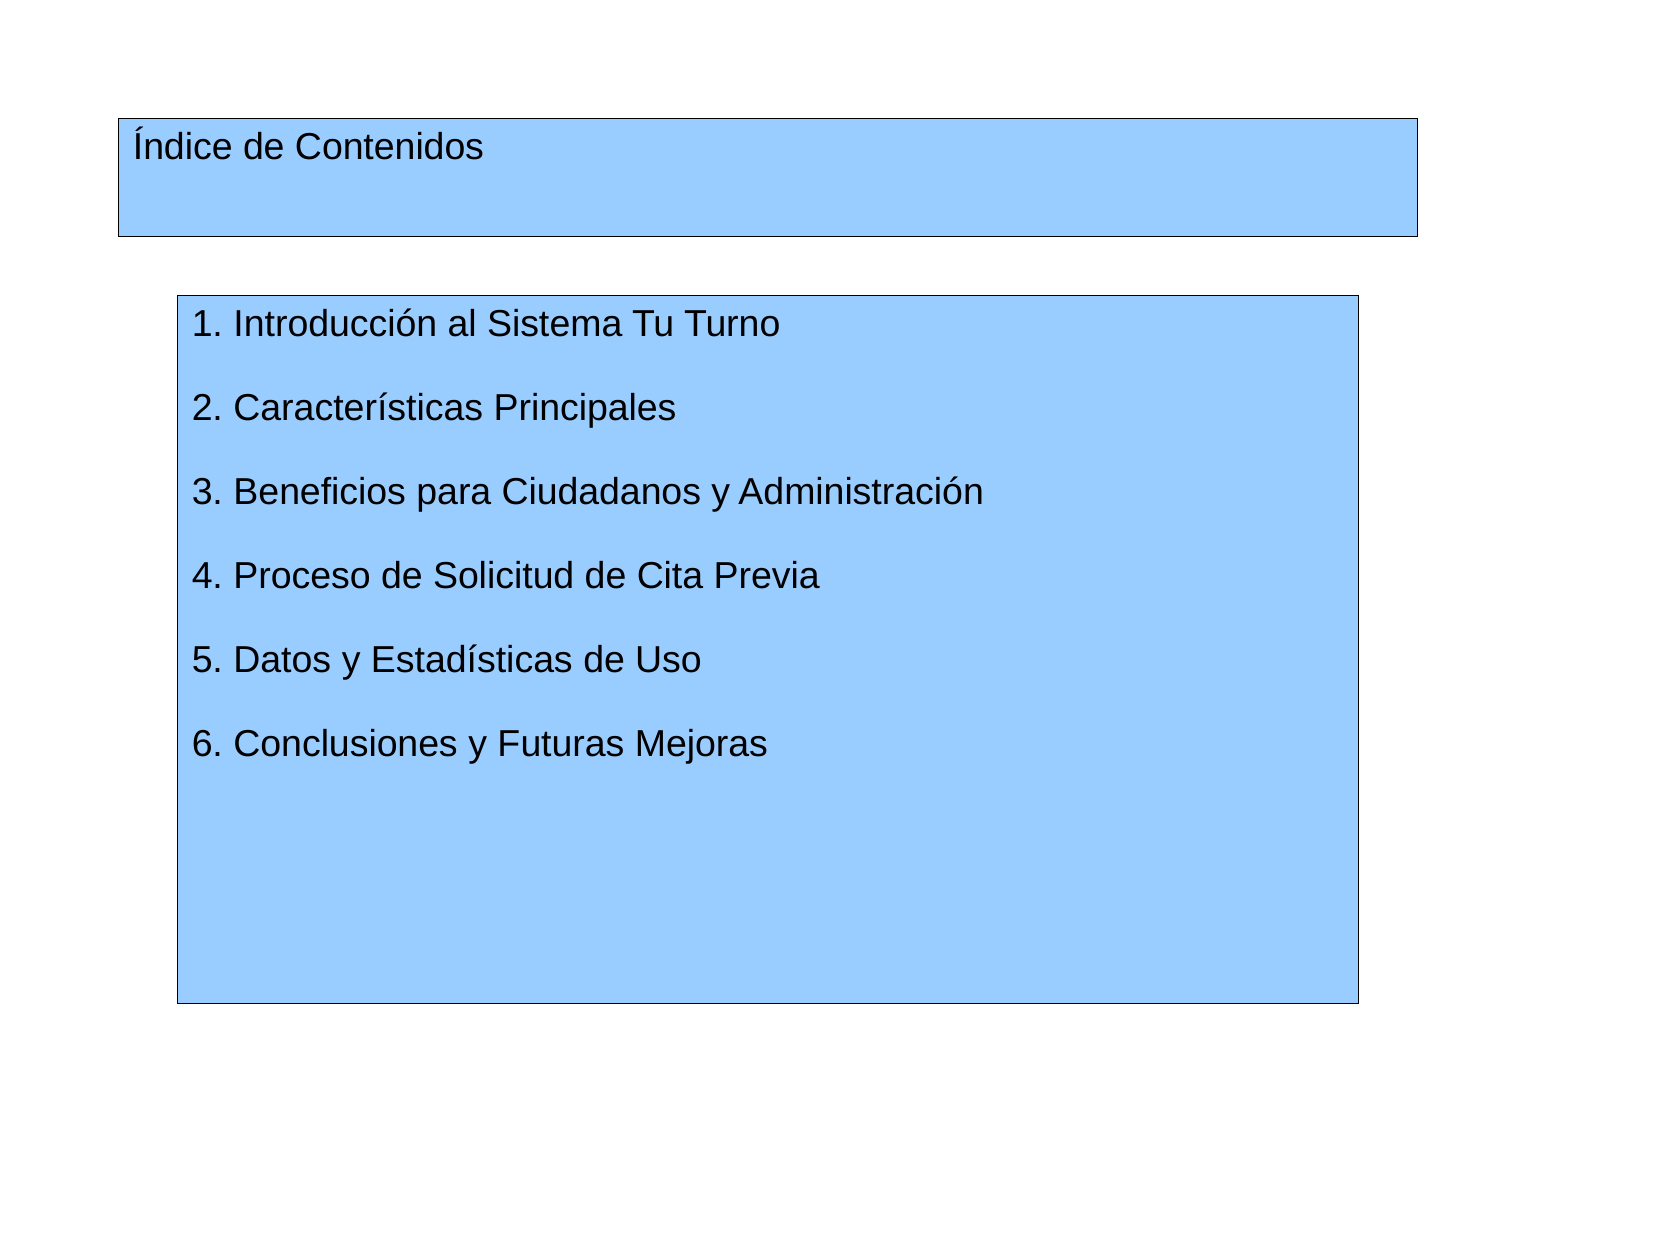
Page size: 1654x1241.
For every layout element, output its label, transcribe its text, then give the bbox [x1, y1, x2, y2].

text_box 1. Introducción al Sistema Tu Turno 2. Características Principales 3. Beneficios para Ciudadanos y Administración 4. Proceso de Solicitud de Cita Previa 5. Datos y Estadísticas de Uso 6. Conclusiones y Futuras Mejoras [177, 295, 1359, 1004]
text_box Índice de Contenidos [118, 118, 1418, 237]
